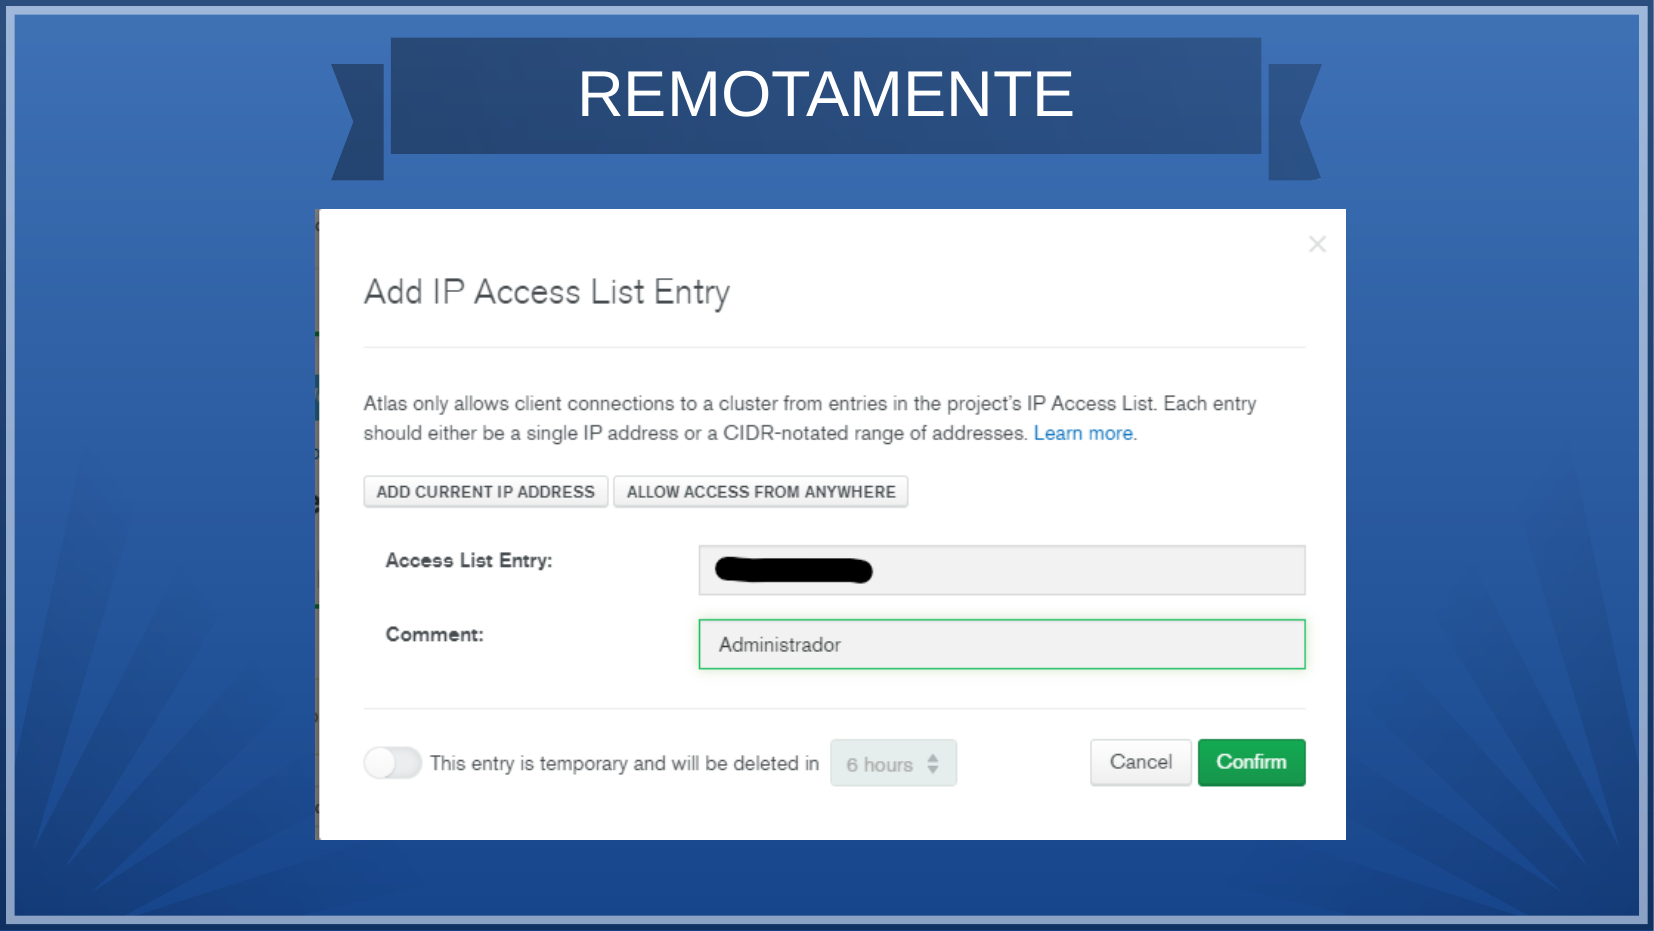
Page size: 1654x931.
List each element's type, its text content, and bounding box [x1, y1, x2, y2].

title REMOTAMENTE [389, 35, 1264, 154]
picture [315, 209, 1346, 841]
